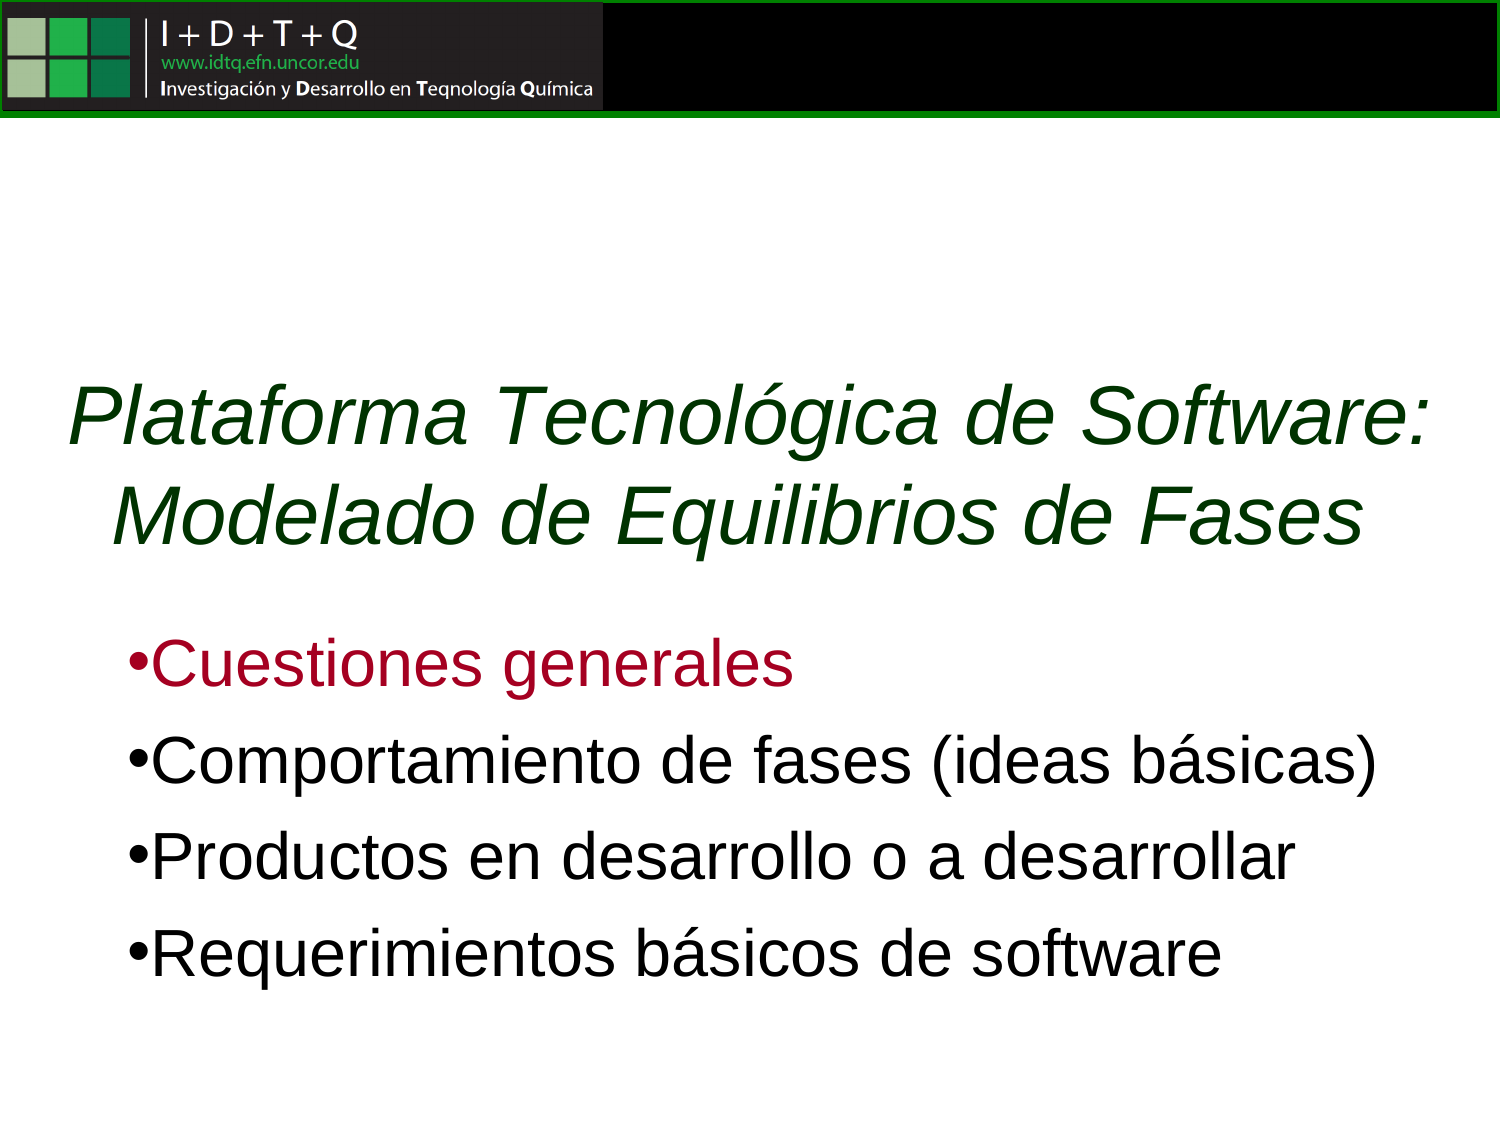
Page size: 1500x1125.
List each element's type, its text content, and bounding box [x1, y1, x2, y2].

subtitle Cuestiones generales Comportamiento de fases (ideas básicas) Productos en desarrollo o a desarrollar Requerimientos básicos de software [112, 612, 1425, 1013]
title Plataforma Tecnológica de Software: Modelado de Equilibrios de Fases [24, 284, 1476, 638]
picture [2, 2, 603, 110]
